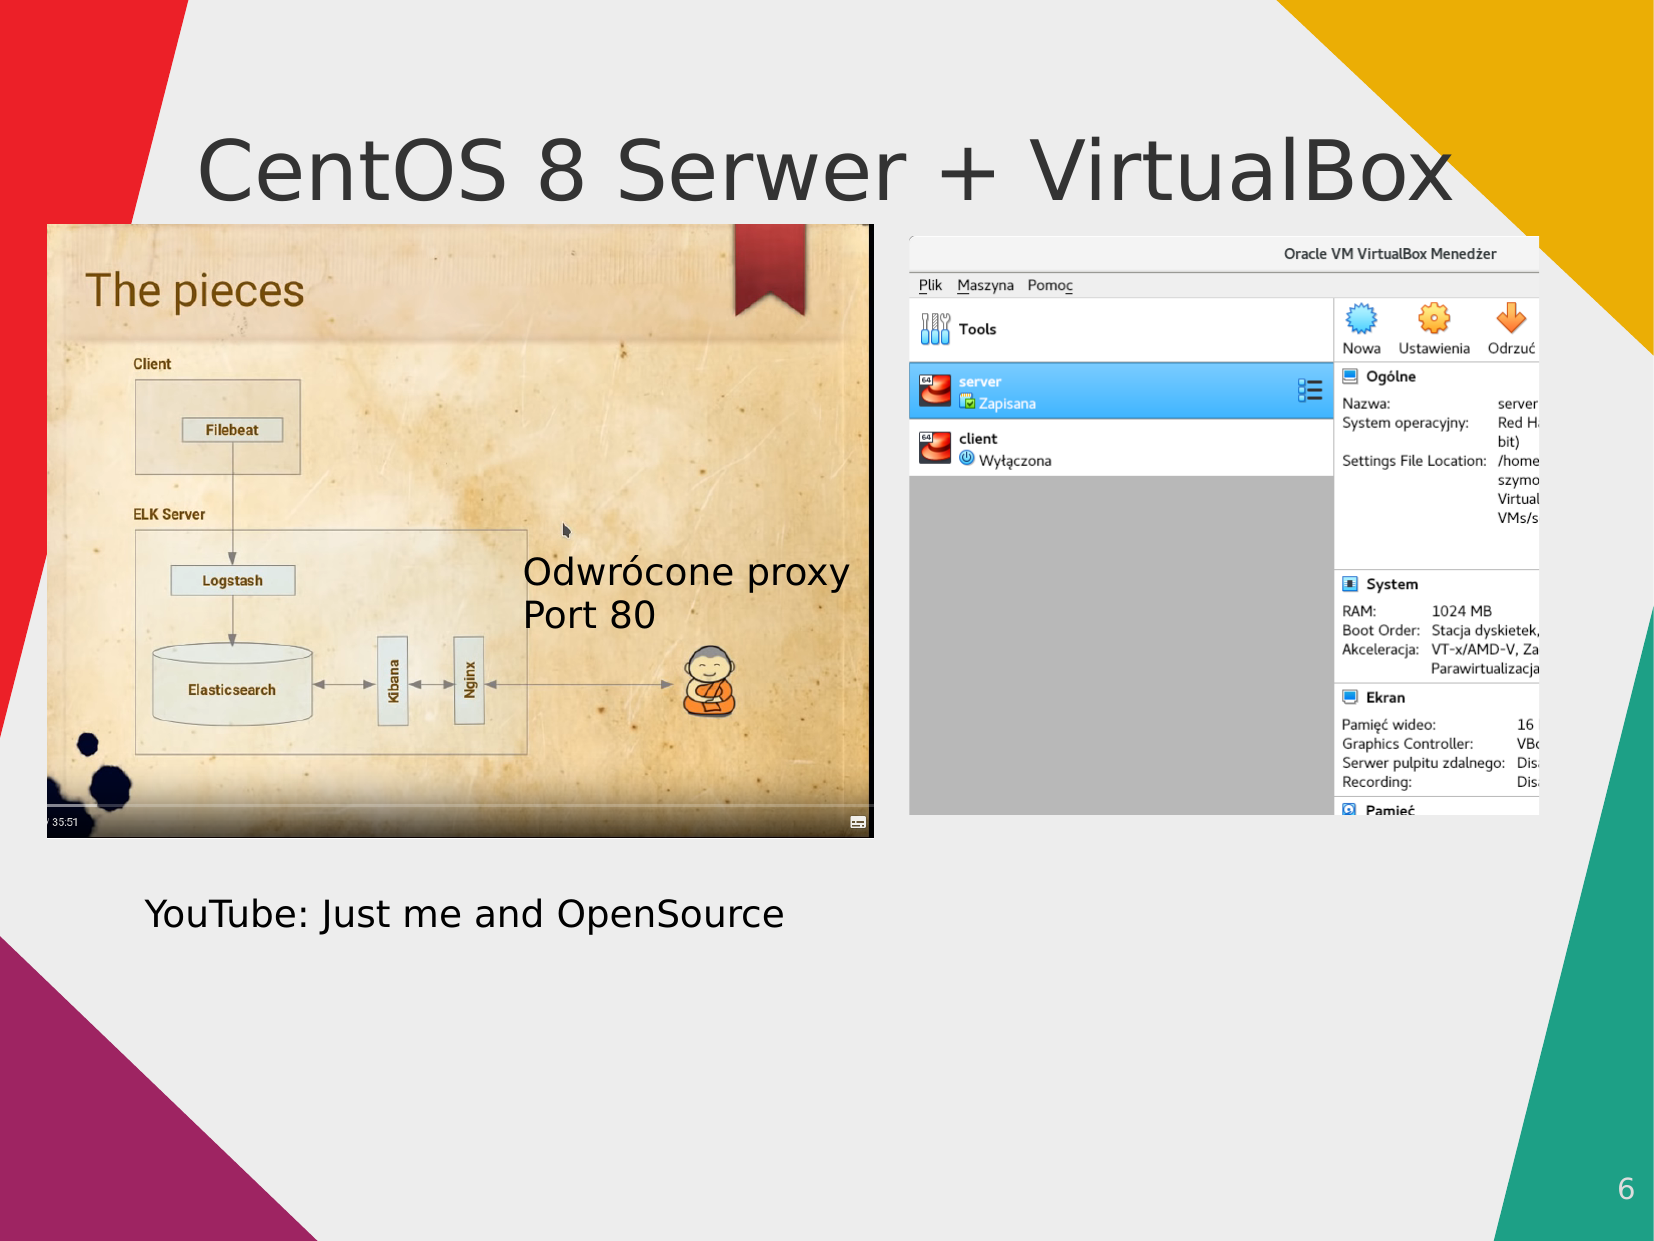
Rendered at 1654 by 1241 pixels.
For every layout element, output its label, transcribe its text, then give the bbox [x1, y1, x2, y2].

picture [909, 236, 1540, 815]
text_box Odwrócone proxy Port 80 [507, 543, 866, 646]
picture [47, 224, 874, 839]
title CentOS 8 Serwer + VirtualBox [114, 73, 1539, 271]
text_box YouTube: Just me and OpenSource [129, 885, 1536, 945]
